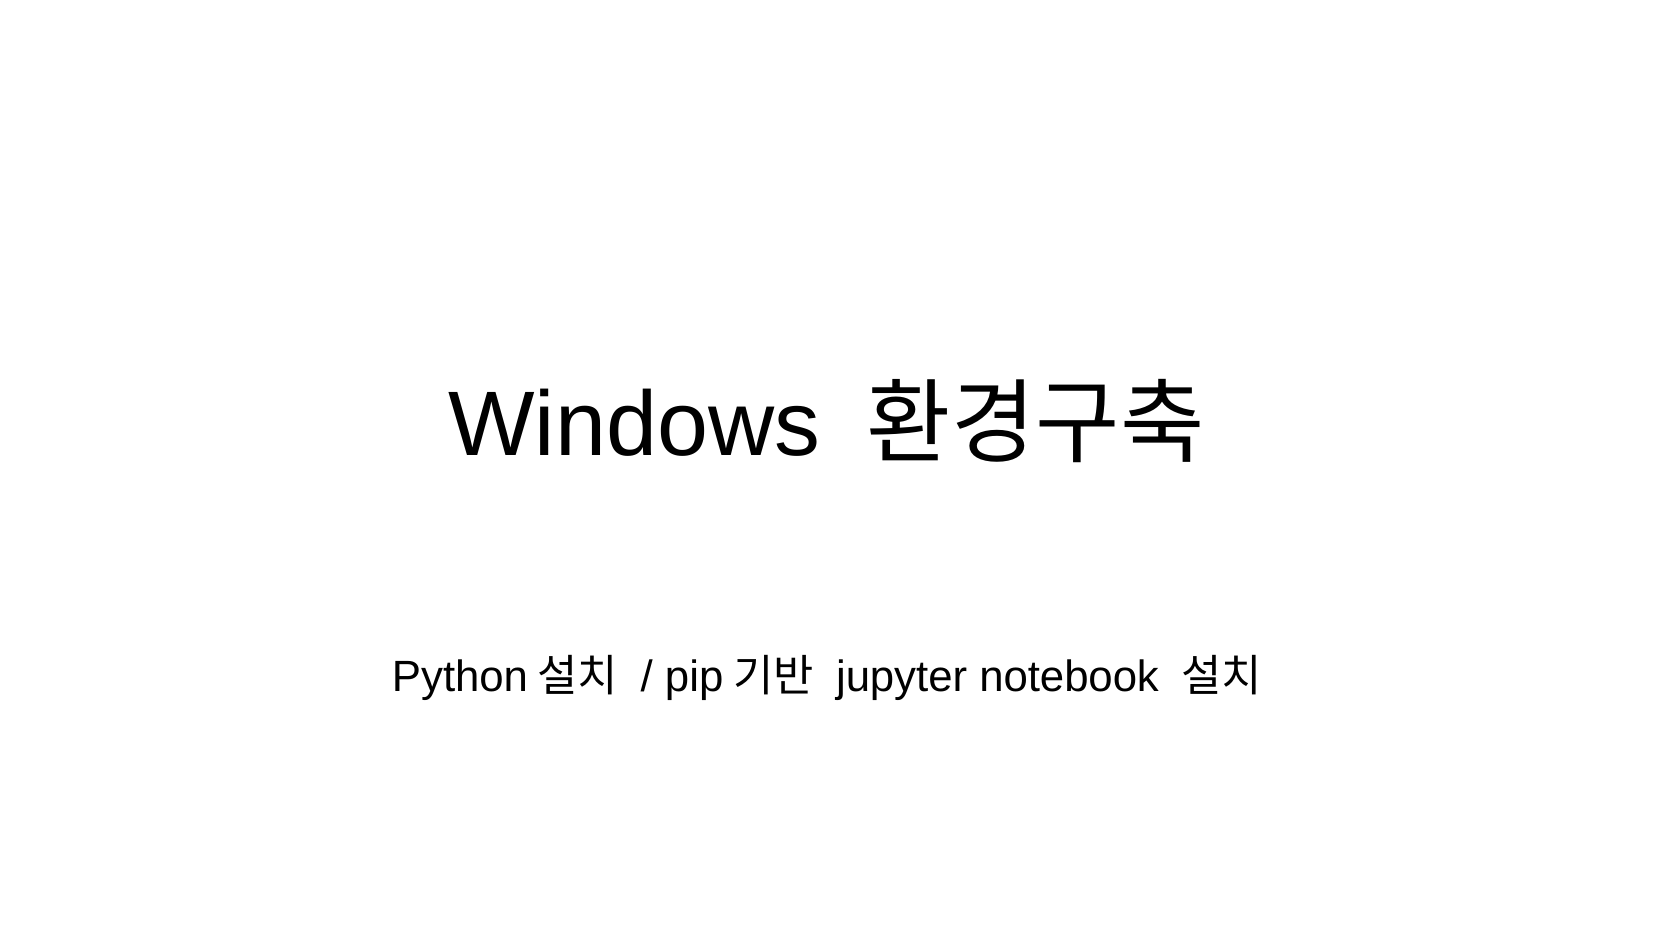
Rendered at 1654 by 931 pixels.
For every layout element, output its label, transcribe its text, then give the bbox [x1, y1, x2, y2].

title Windows 환경구축 [82, 337, 1571, 493]
title Python설치 / pip기반 jupyter notebook 설치 [82, 594, 1571, 751]
